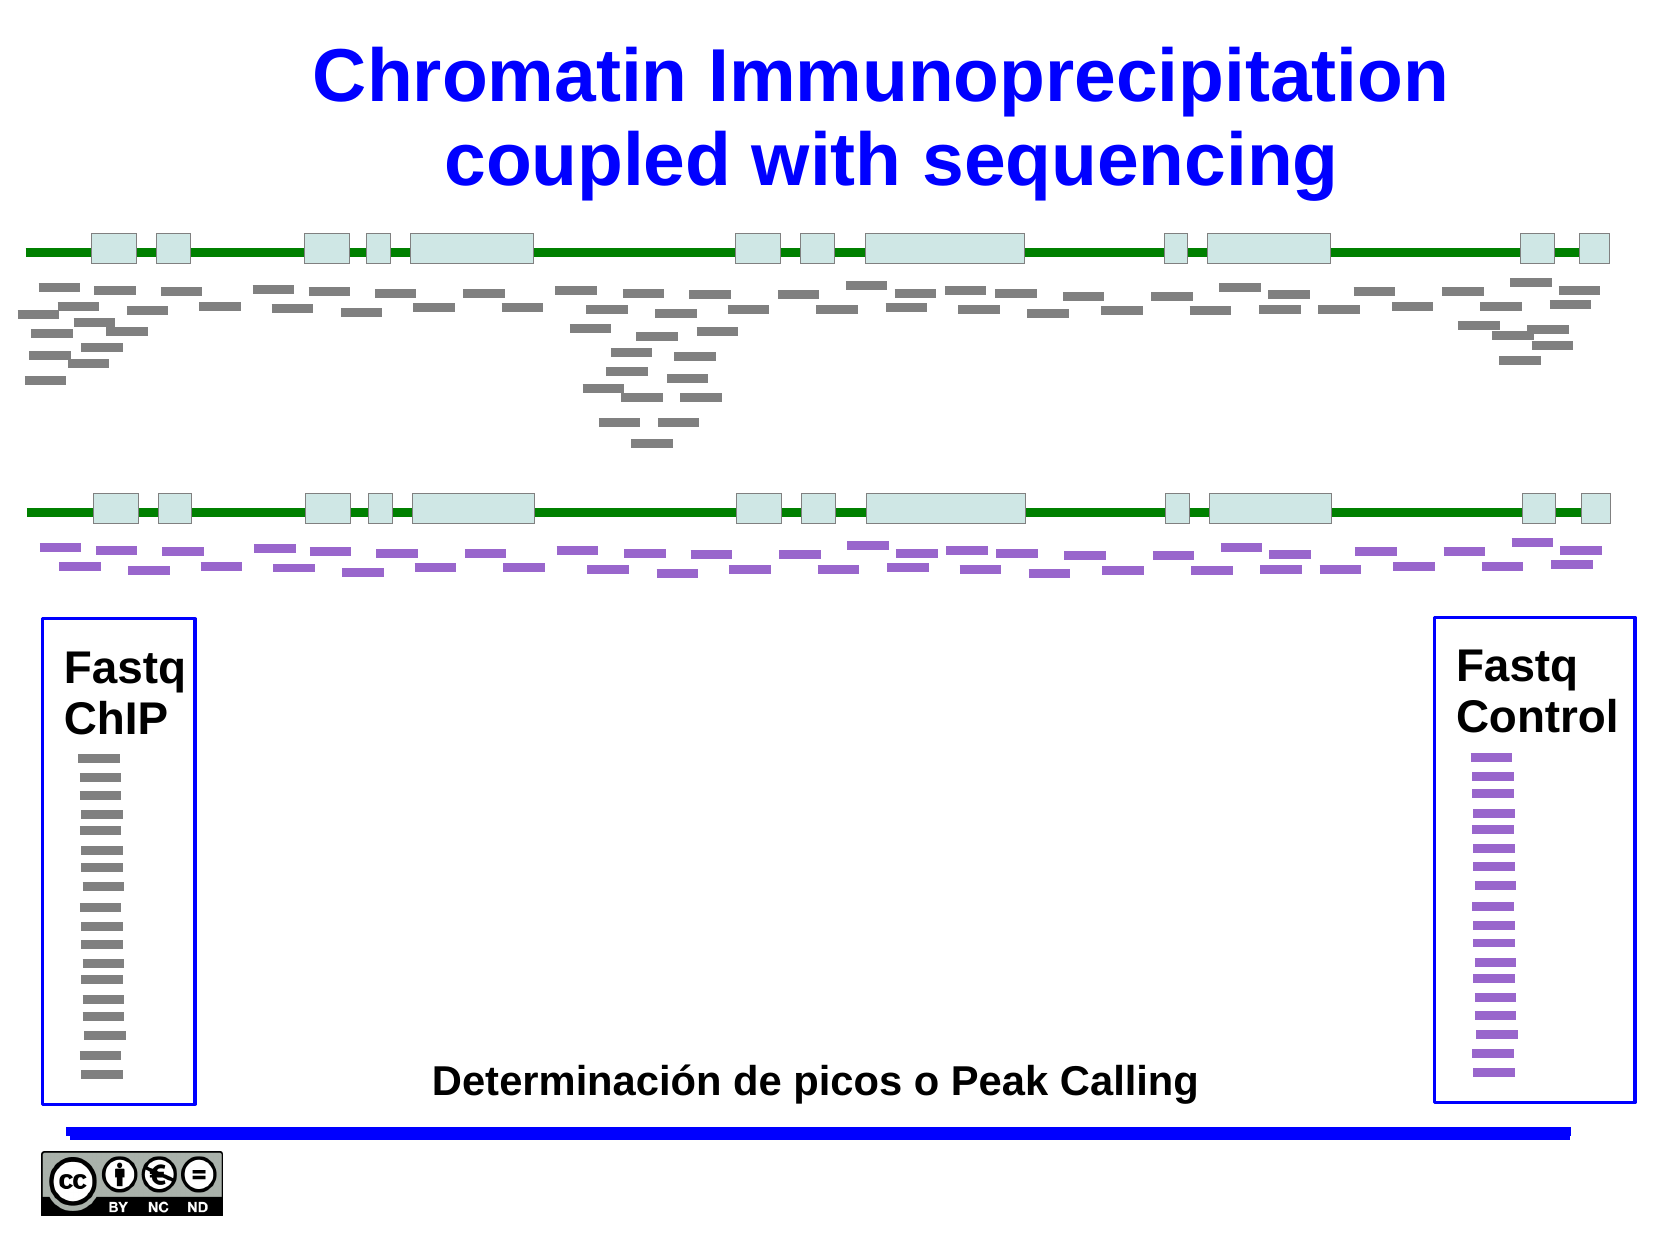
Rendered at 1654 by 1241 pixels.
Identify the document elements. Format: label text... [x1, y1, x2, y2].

text_box [42, 618, 196, 1105]
text_box [800, 233, 835, 264]
text_box [1434, 617, 1636, 1103]
text_box [1581, 493, 1611, 524]
picture [41, 1151, 223, 1216]
text_box Fastq Control [1441, 632, 1634, 750]
text_box [1522, 493, 1556, 524]
text_box [410, 233, 534, 264]
text_box Fastq ChIP [49, 634, 214, 752]
text_box [735, 233, 781, 264]
text_box [865, 233, 1025, 264]
text_box [91, 233, 137, 264]
text_box [1165, 493, 1190, 524]
text_box [1520, 233, 1555, 264]
text_box Determinación de picos o Peak Calling [417, 1050, 1603, 1112]
text_box [1579, 233, 1610, 264]
text_box [866, 493, 1026, 524]
text_box [801, 493, 836, 524]
text_box [158, 493, 192, 524]
text_box [305, 493, 351, 524]
text_box [736, 493, 782, 524]
text_box [368, 493, 393, 524]
text_box [156, 233, 191, 264]
text_box [1207, 233, 1331, 264]
title Chromatin Immunoprecipitation coupled with sequencing [147, 13, 1636, 222]
text_box [1164, 233, 1188, 264]
text_box [366, 233, 391, 264]
text_box [93, 493, 139, 524]
text_box [1209, 493, 1332, 524]
text_box [412, 493, 535, 524]
text_box [304, 233, 350, 264]
